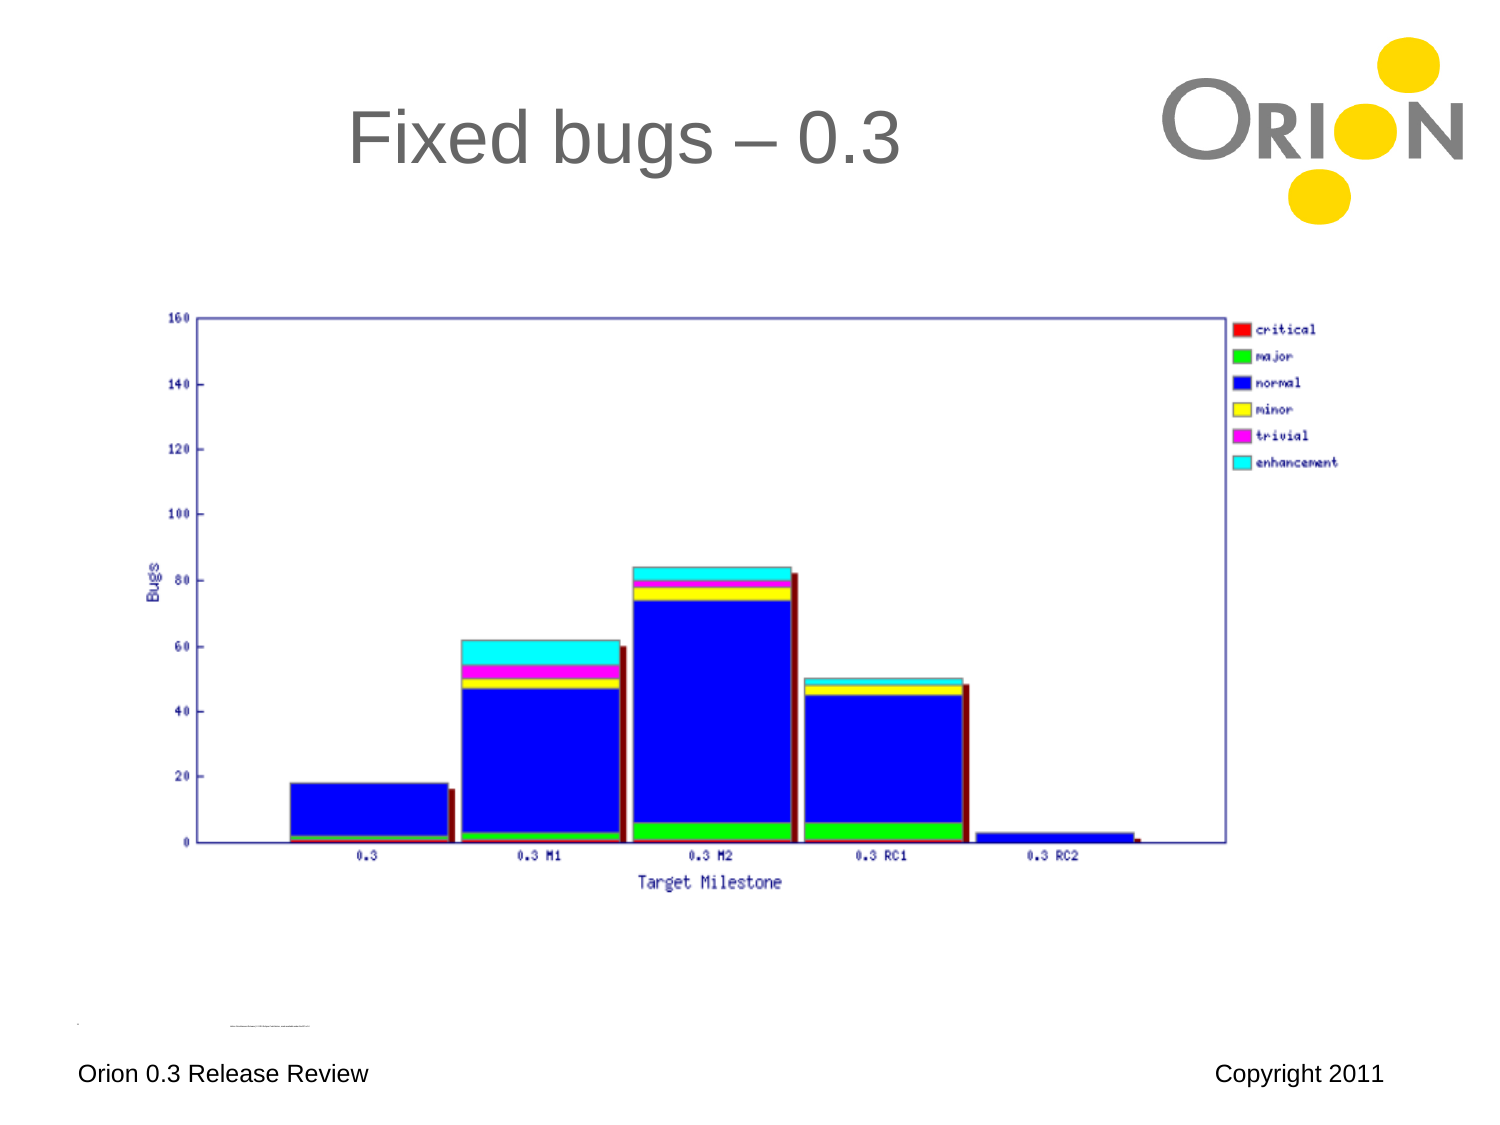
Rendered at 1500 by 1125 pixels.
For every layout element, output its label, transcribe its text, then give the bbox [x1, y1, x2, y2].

title Fixed bugs – 0.3 [74, 45, 1176, 233]
picture [1162, 37, 1463, 225]
picture [141, 299, 1351, 901]
